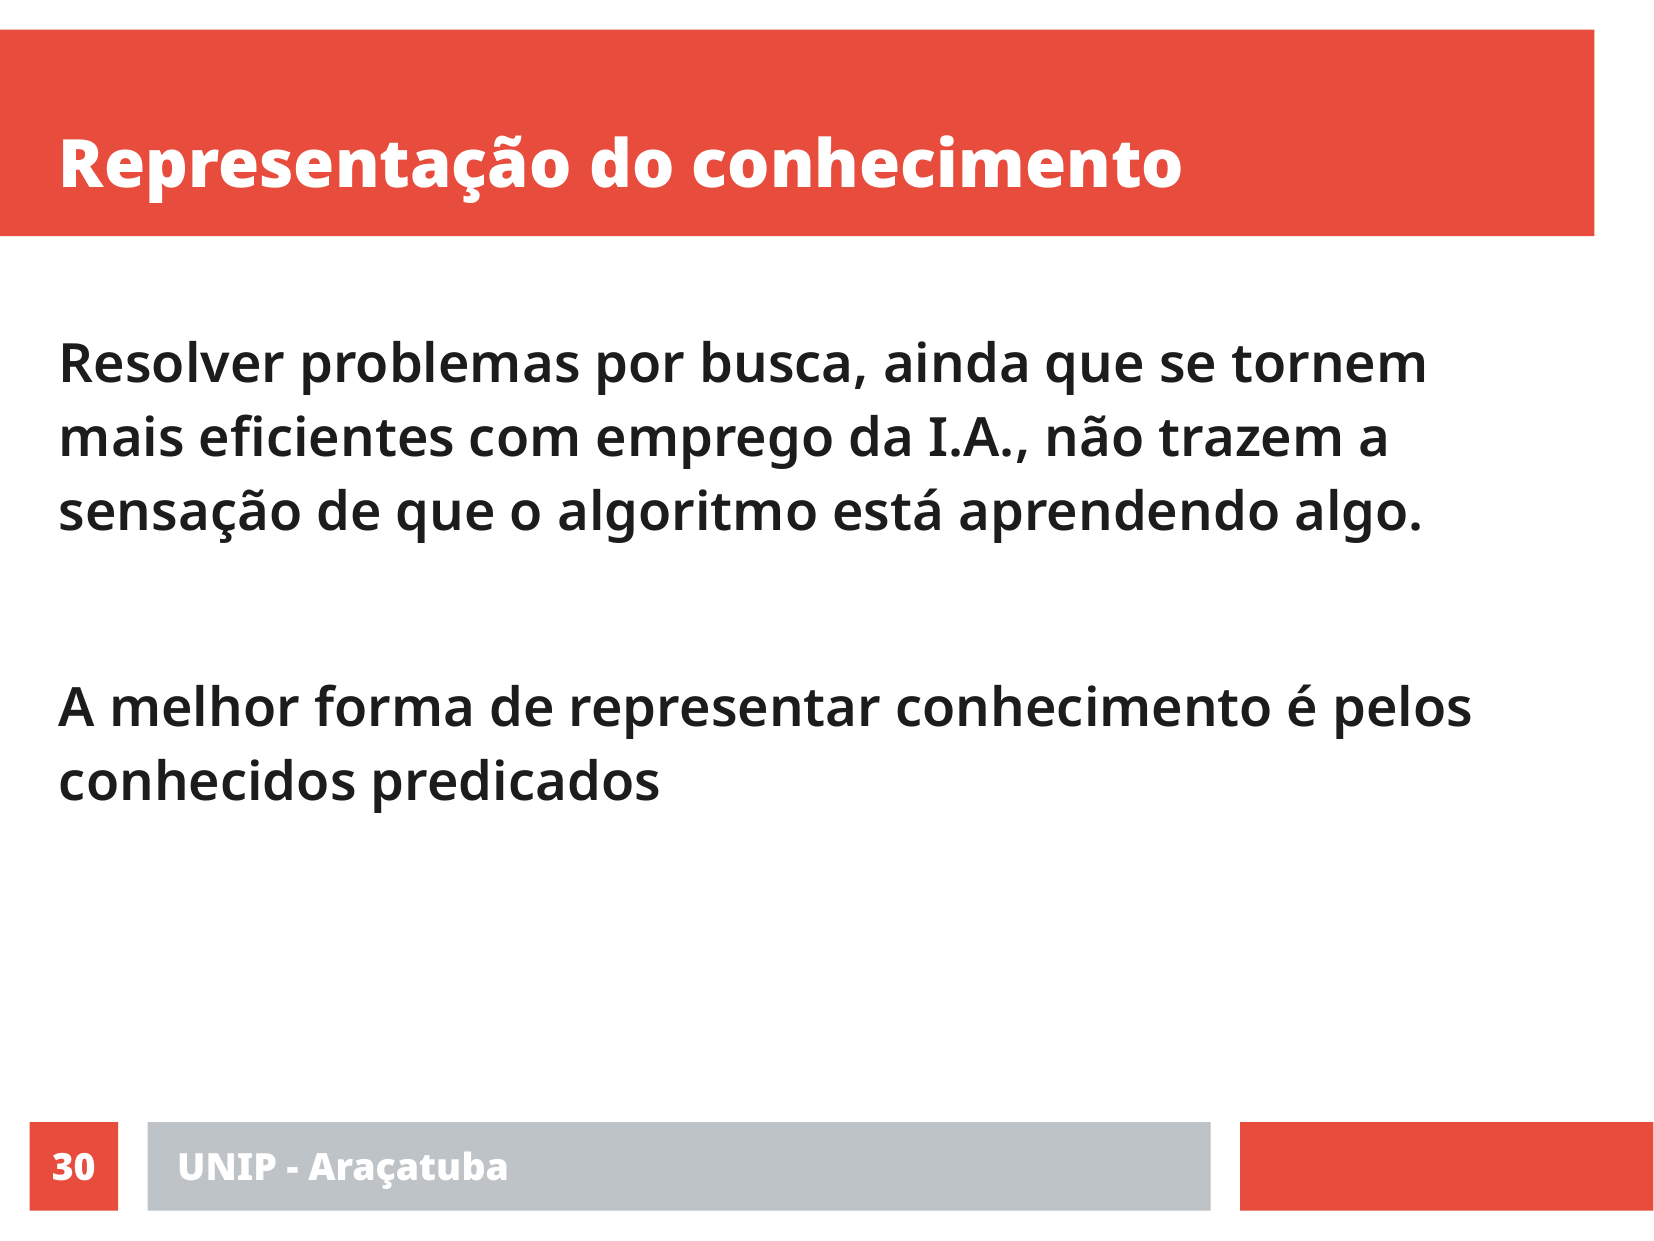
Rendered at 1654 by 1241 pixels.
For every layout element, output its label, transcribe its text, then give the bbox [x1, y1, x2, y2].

title Representação do conhecimento [59, 59, 1595, 207]
list Resolver problemas por busca, ainda que se tornem mais eficientes com emprego da I.A., não trazem a sensação de que o algoritmo está aprendendo algo. A melhor forma de representar conhecimento é pelos conhecidos predicados [59, 324, 1565, 1093]
